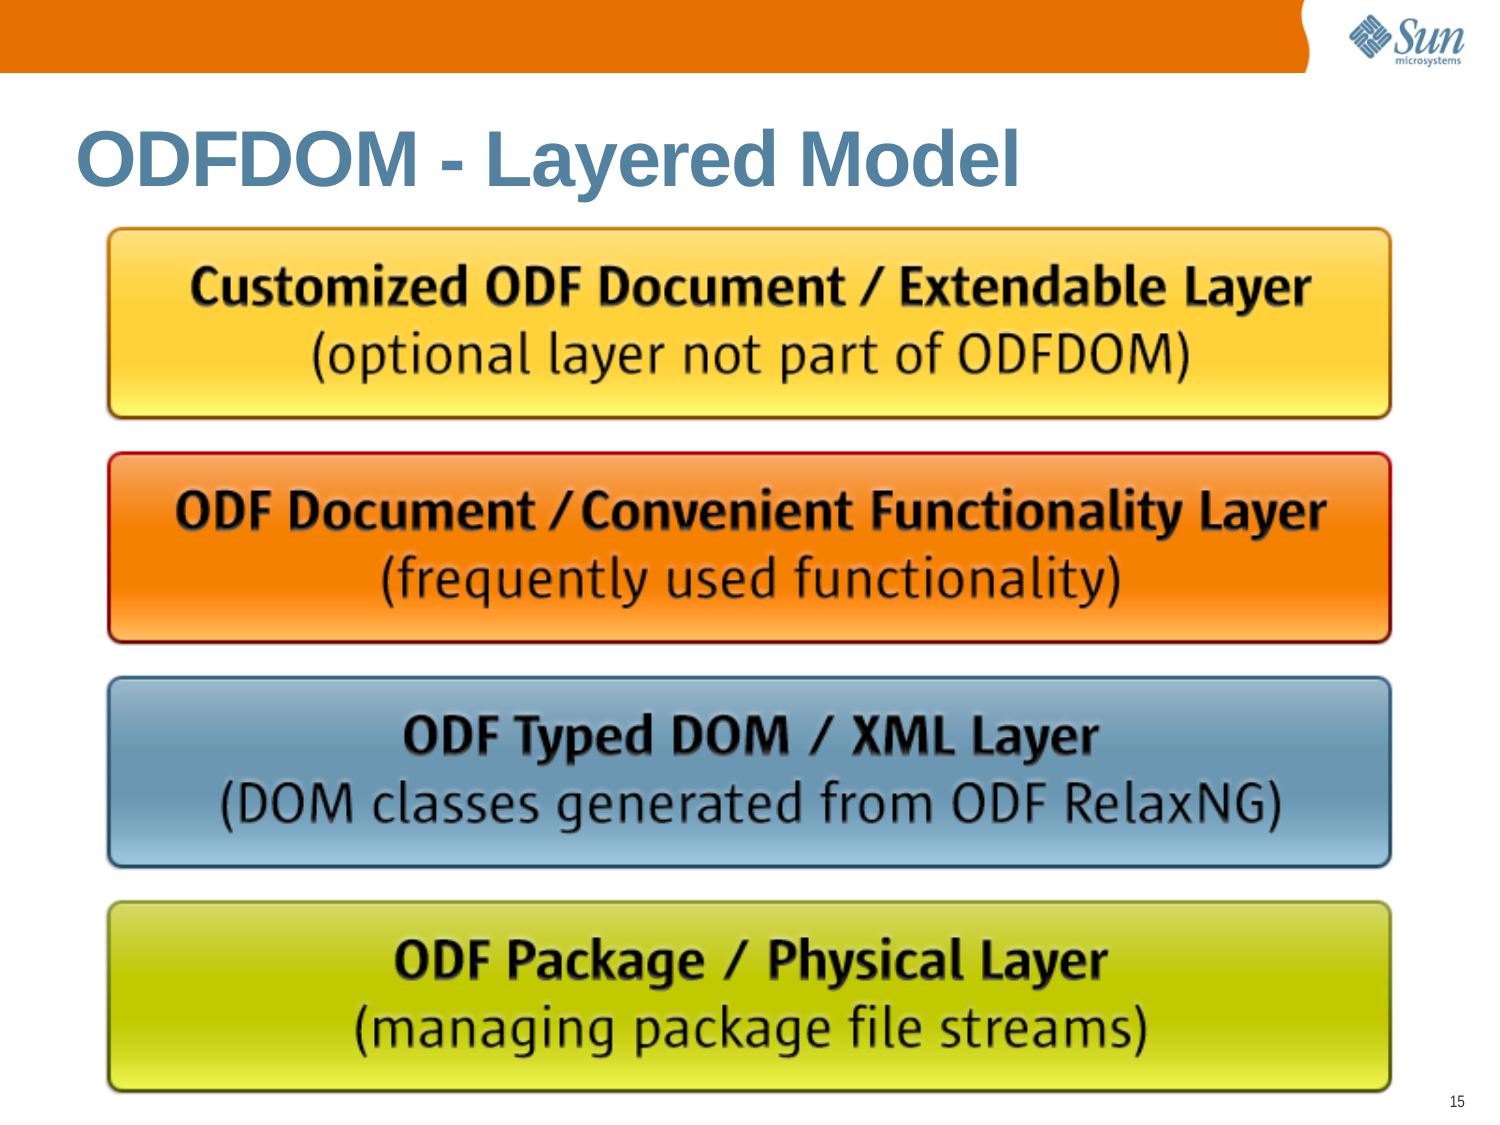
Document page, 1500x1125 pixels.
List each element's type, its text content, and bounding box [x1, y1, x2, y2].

picture [100, 227, 1400, 1125]
picture [0, 0, 1500, 73]
title ODFDOM - Layered Model [75, 123, 1437, 227]
